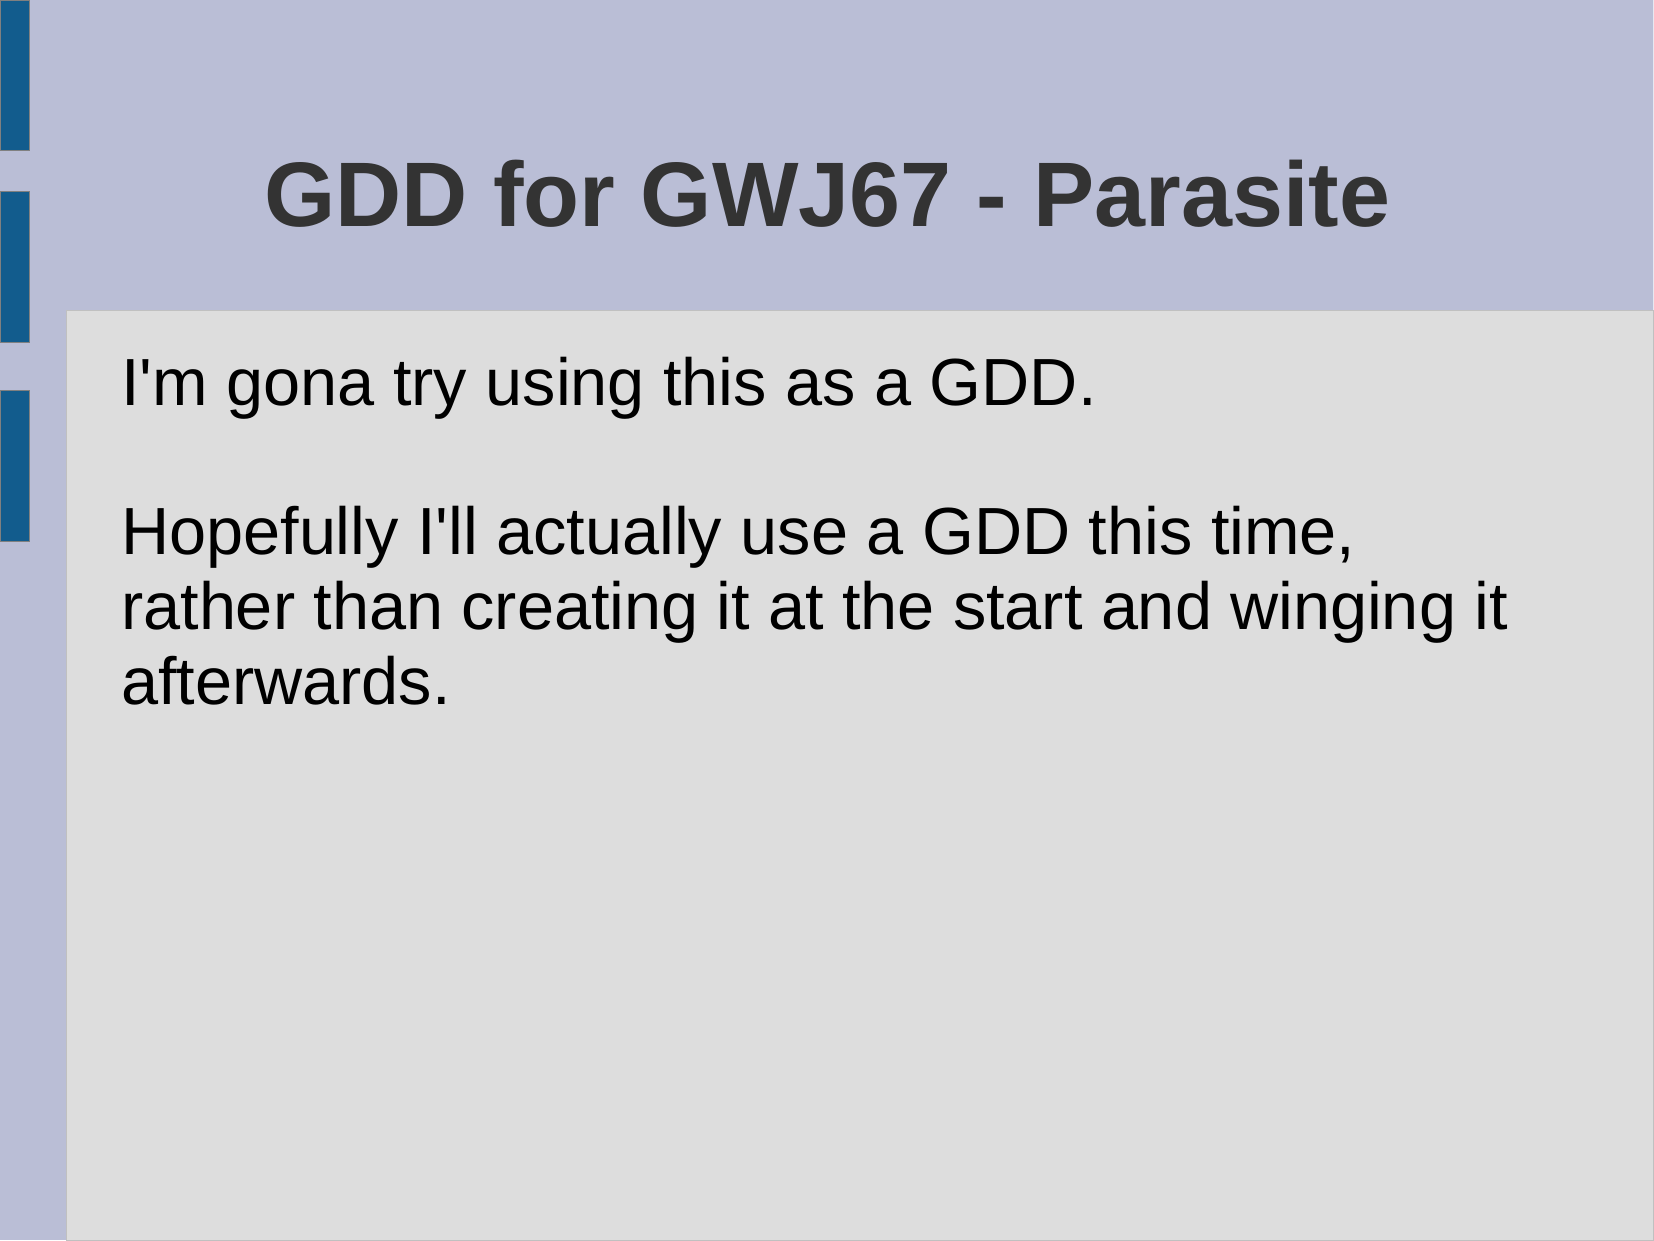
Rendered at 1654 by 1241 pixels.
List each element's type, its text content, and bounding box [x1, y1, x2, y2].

title GDD for GWJ67 - Parasite [121, 91, 1534, 299]
list I'm gona try using this as a GDD. Hopefully I'll actually use a GDD this time, rather than creating it at the start and winging it afterwards. [121, 344, 1534, 1126]
